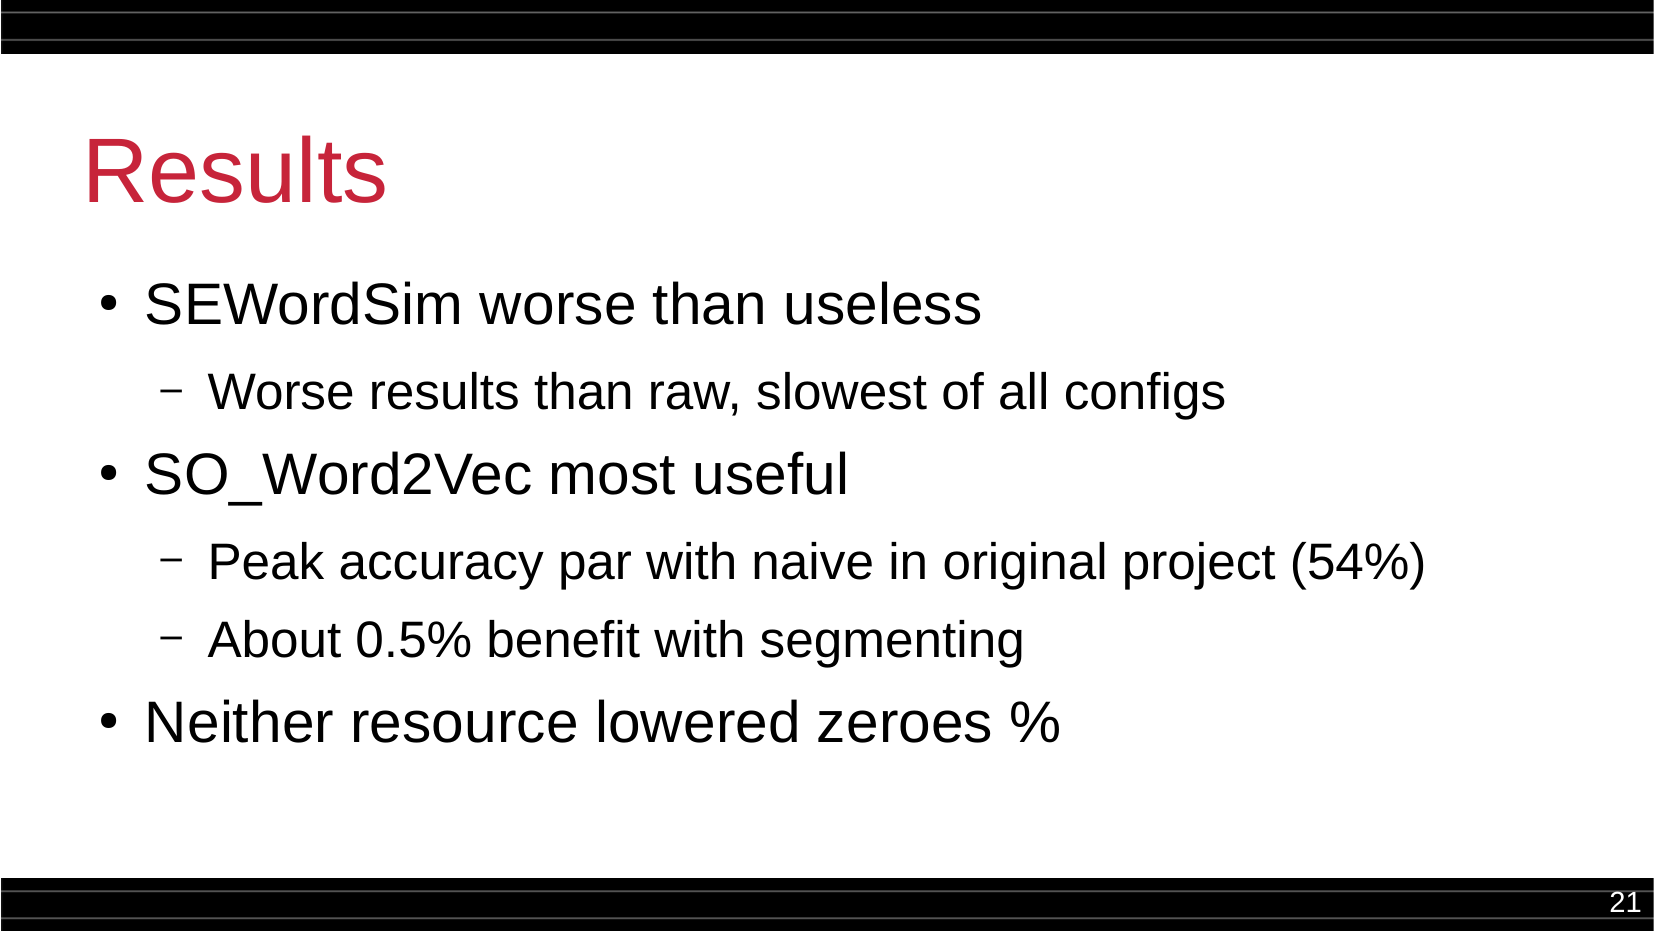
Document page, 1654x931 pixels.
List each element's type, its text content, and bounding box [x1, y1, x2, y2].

title Results [82, 92, 1571, 249]
list SEWordSim worse than useless Worse results than raw, slowest of all configs SO_Word2Vec most useful Peak accuracy par with naive in original project (54%) About 0.5% benefit with segmenting Neither resource lowered zeroes % [82, 271, 1571, 758]
picture [1, 0, 1654, 54]
picture [1, 878, 1654, 931]
